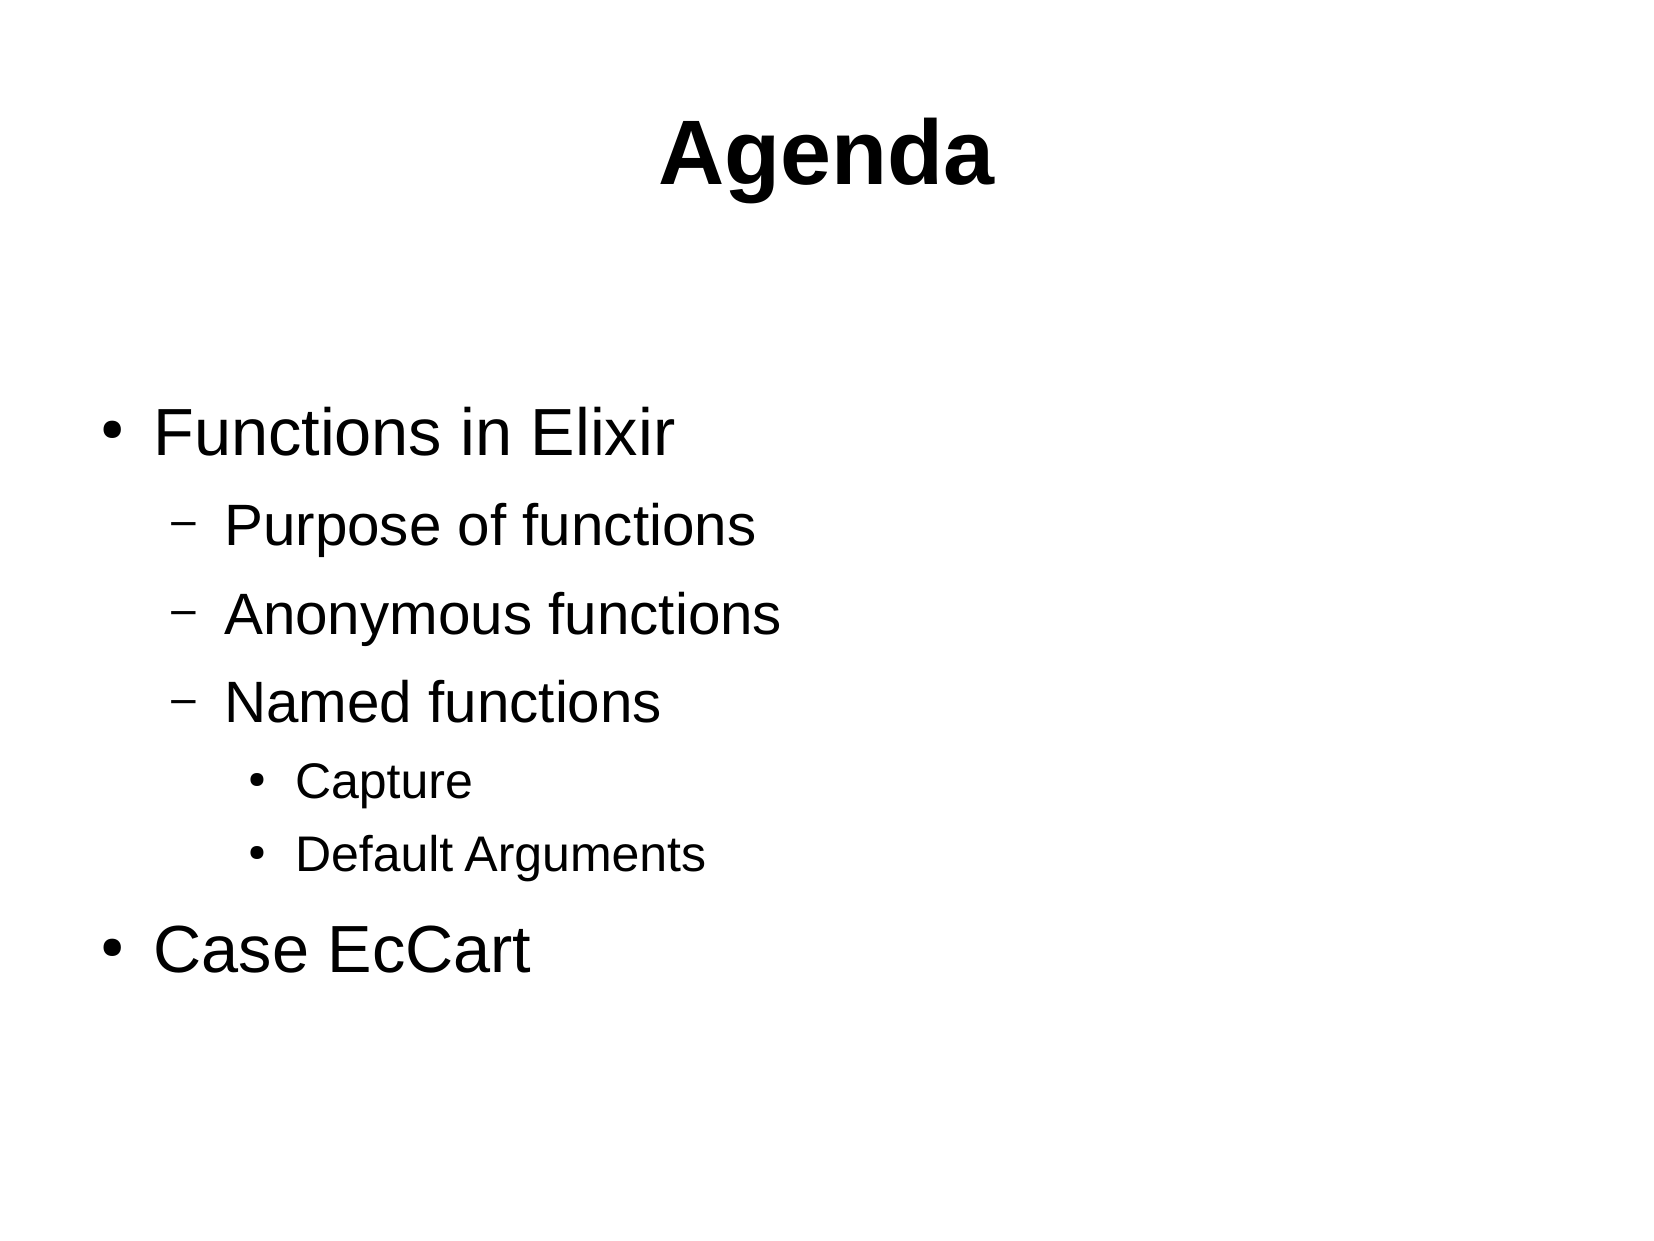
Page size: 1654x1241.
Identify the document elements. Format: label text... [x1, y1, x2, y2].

list Functions in Elixir Purpose of functions Anonymous functions Named functions Capture Default Arguments Case EcCart [82, 290, 1571, 1010]
title Agenda [82, 49, 1571, 257]
